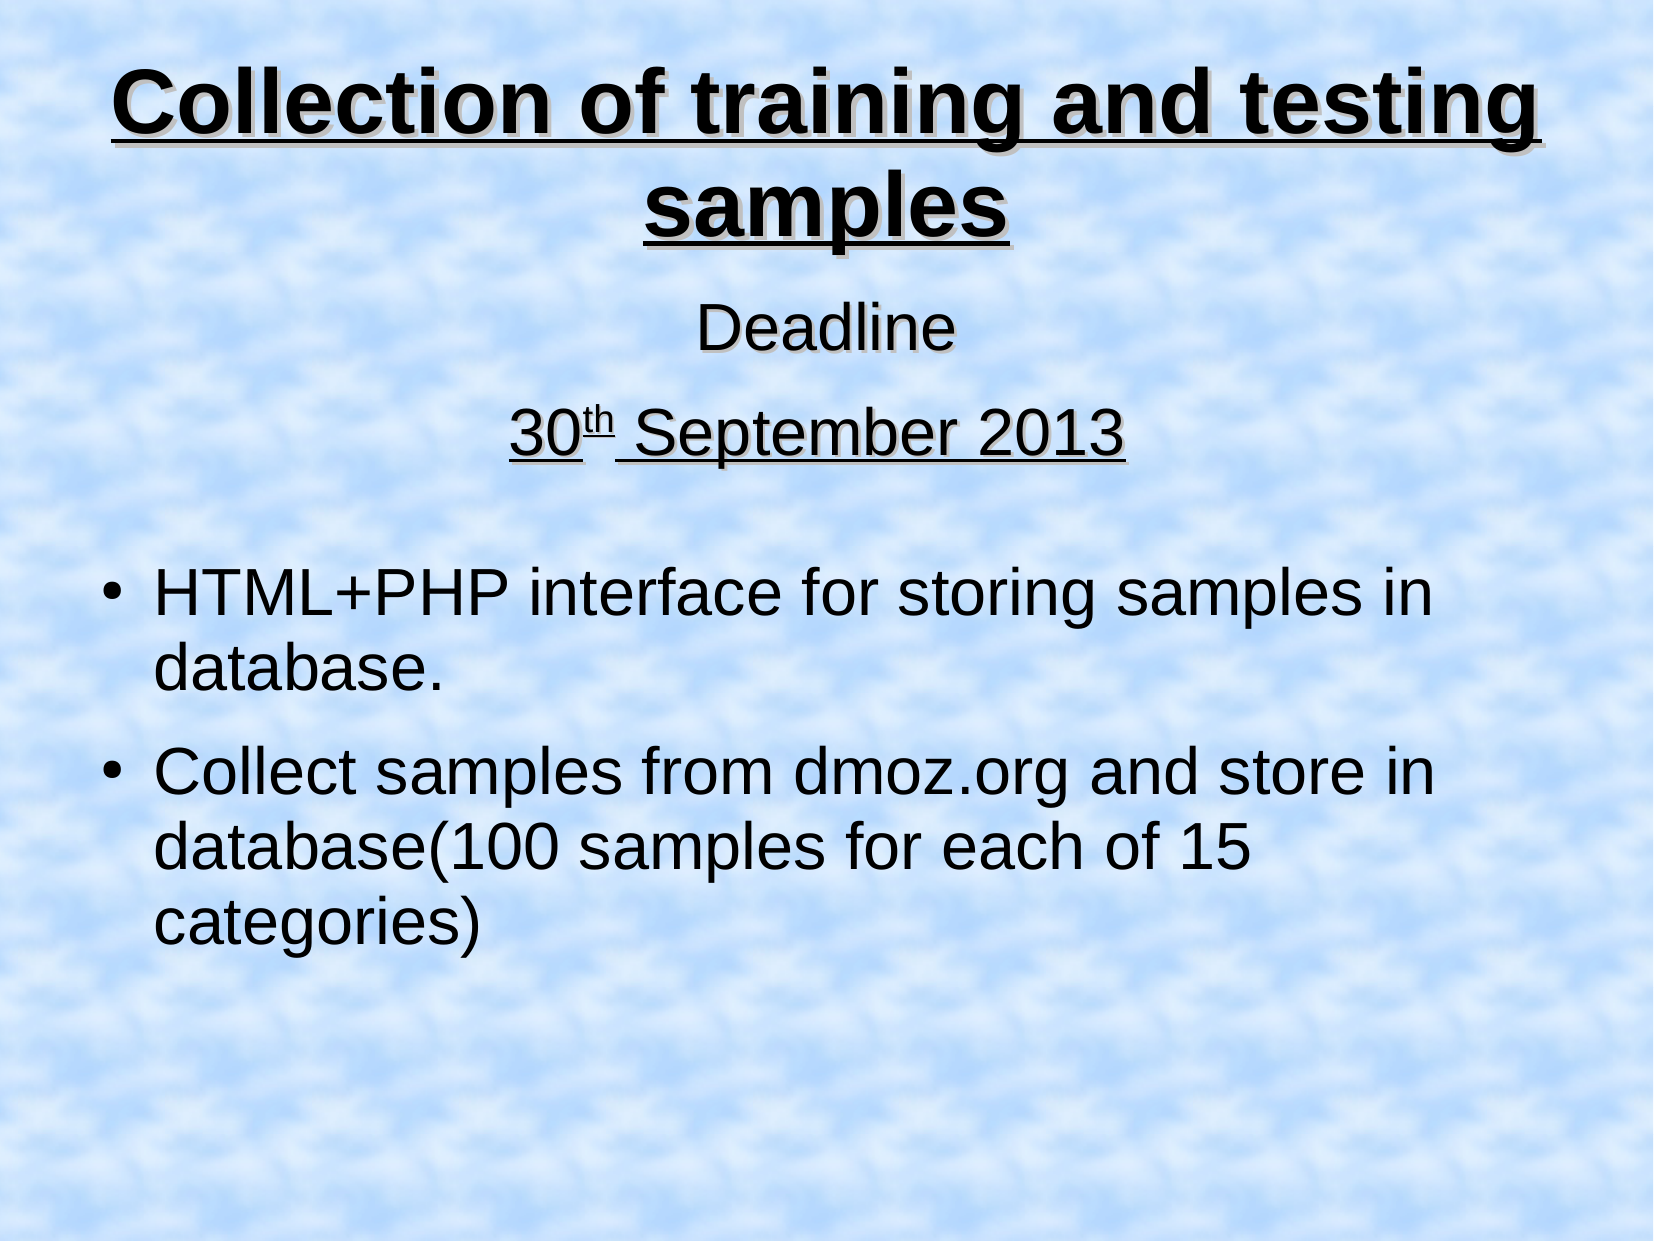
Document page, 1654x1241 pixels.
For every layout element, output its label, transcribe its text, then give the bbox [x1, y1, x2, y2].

title Collection of training and testing samples [82, 49, 1571, 257]
list Deadline 30th September 2013 [82, 290, 1571, 555]
picture [0, 0, 1654, 1241]
list HTML+PHP interface for storing samples in database. Collect samples from dmoz.org and store in database(100 samples for each of 15 categories) [82, 555, 1571, 1241]
